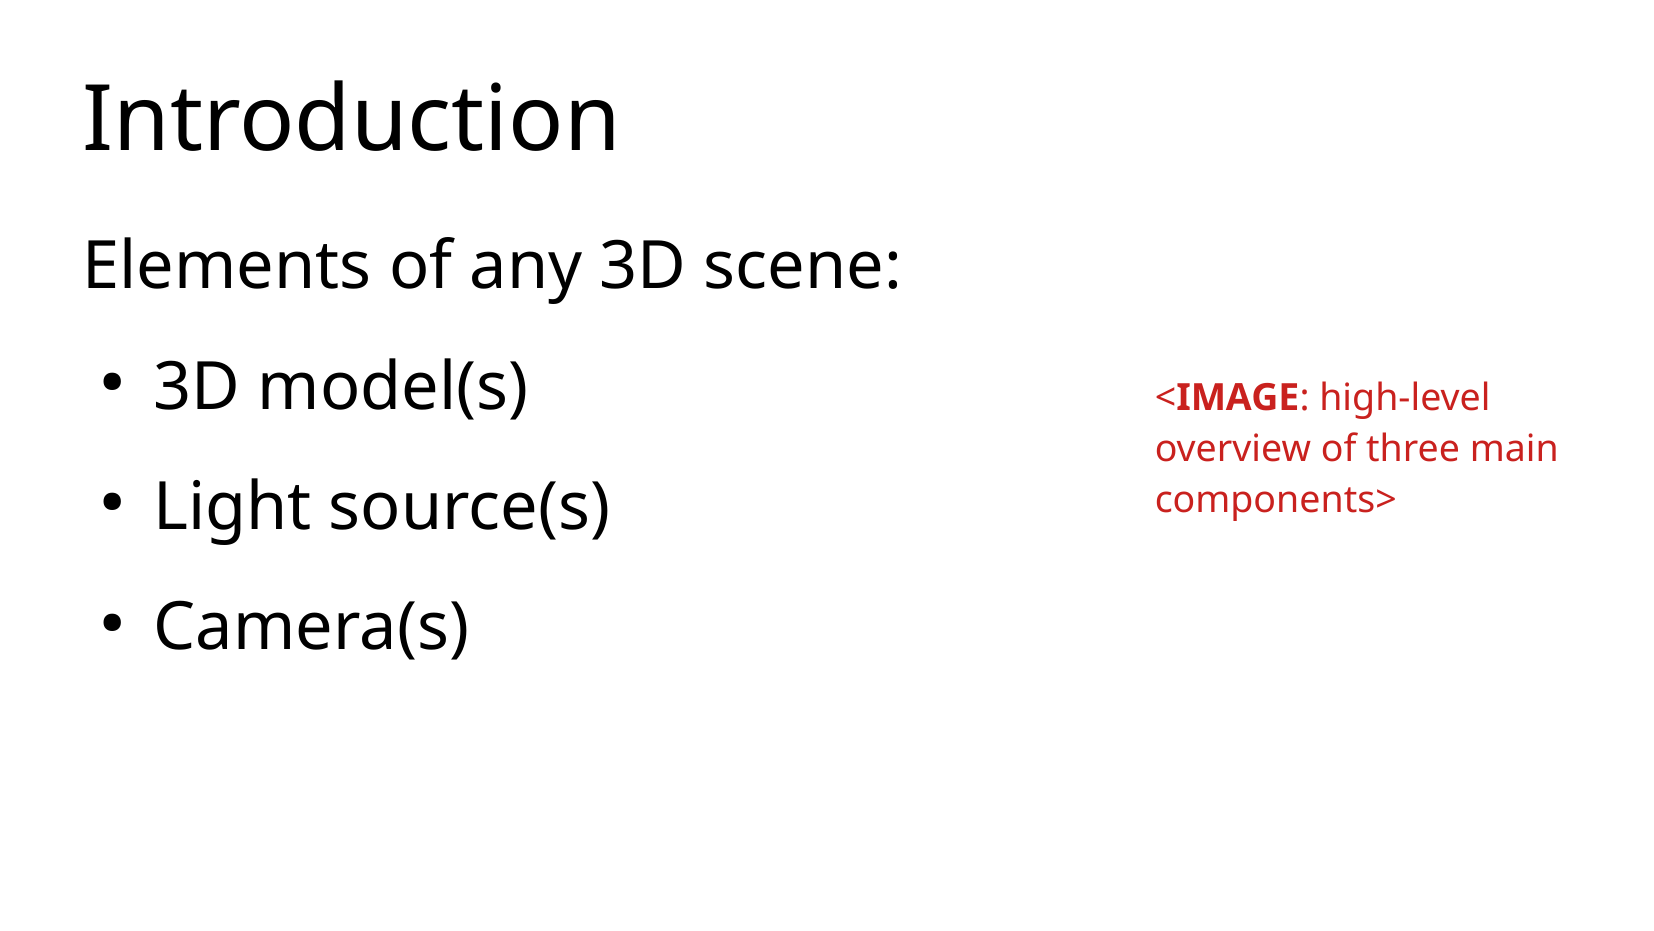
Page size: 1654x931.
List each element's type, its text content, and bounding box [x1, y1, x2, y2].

title Introduction [82, 37, 1571, 193]
text_box <IMAGE: high-level overview of three main components> [1140, 363, 1576, 471]
list Elements of any 3D scene: 3D model(s) Light source(s) Camera(s) [82, 217, 1571, 758]
